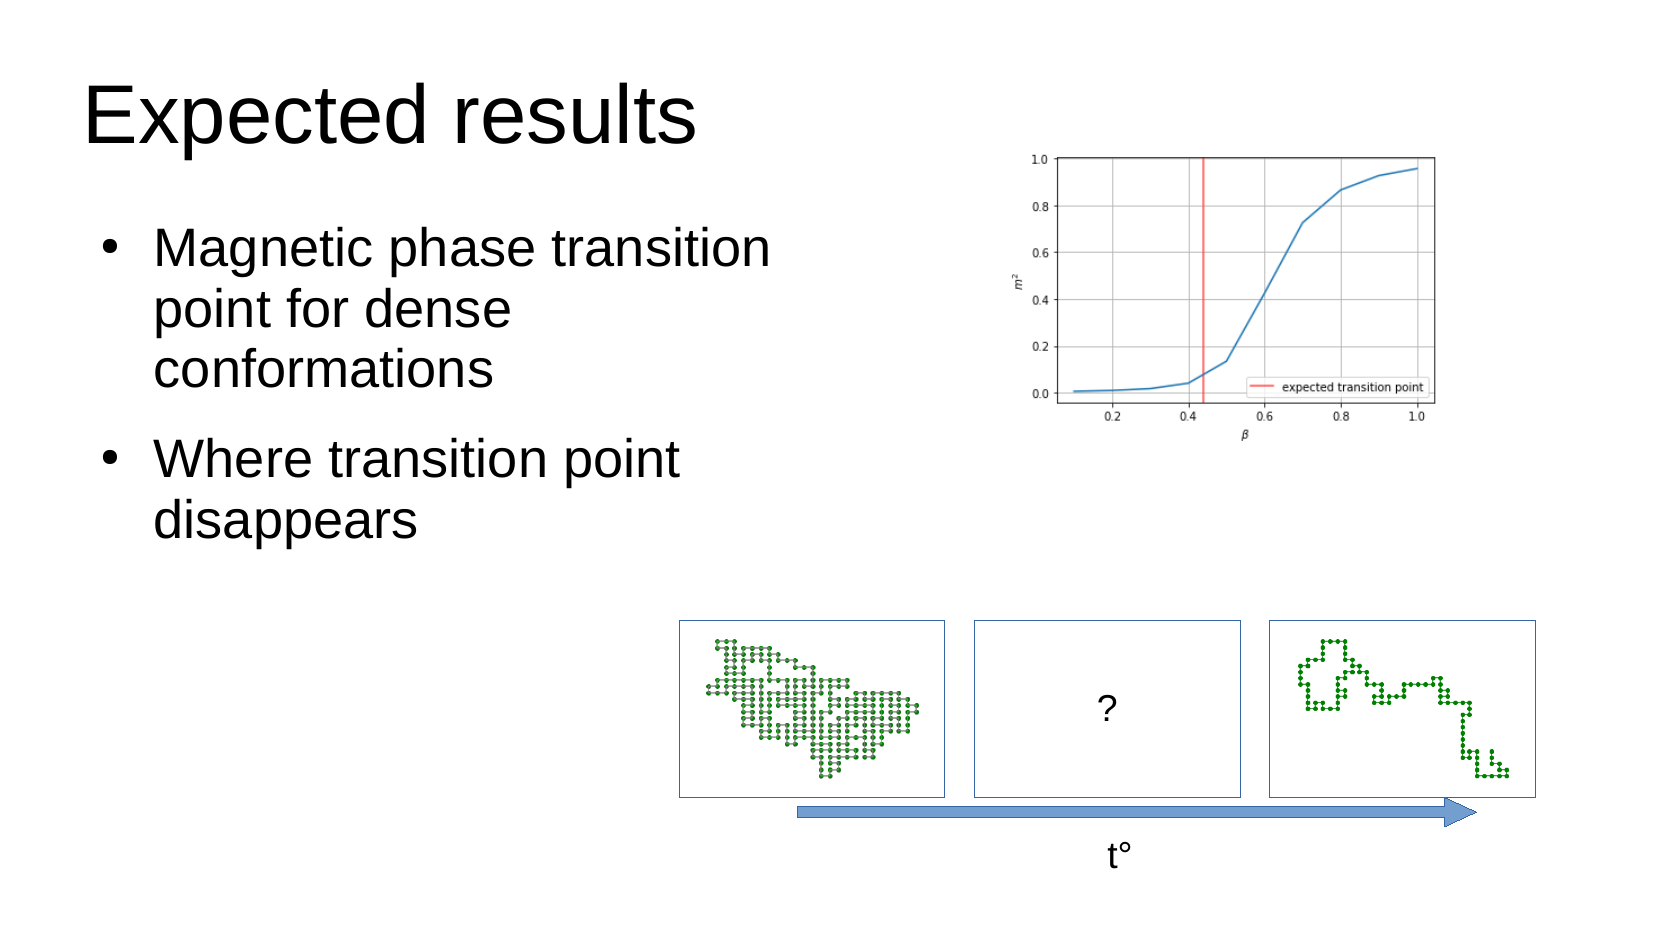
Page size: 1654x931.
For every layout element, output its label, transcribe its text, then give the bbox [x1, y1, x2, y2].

title Expected results [82, 37, 1571, 193]
text_box t° [1092, 826, 1211, 884]
picture [693, 630, 931, 787]
picture [1003, 147, 1441, 450]
text_box ? [974, 620, 1241, 798]
list Magnetic phase transition point for dense conformations Where transition point disappears [82, 217, 798, 758]
text_box [797, 620, 1536, 827]
text_box [679, 620, 945, 798]
picture [1285, 630, 1521, 787]
